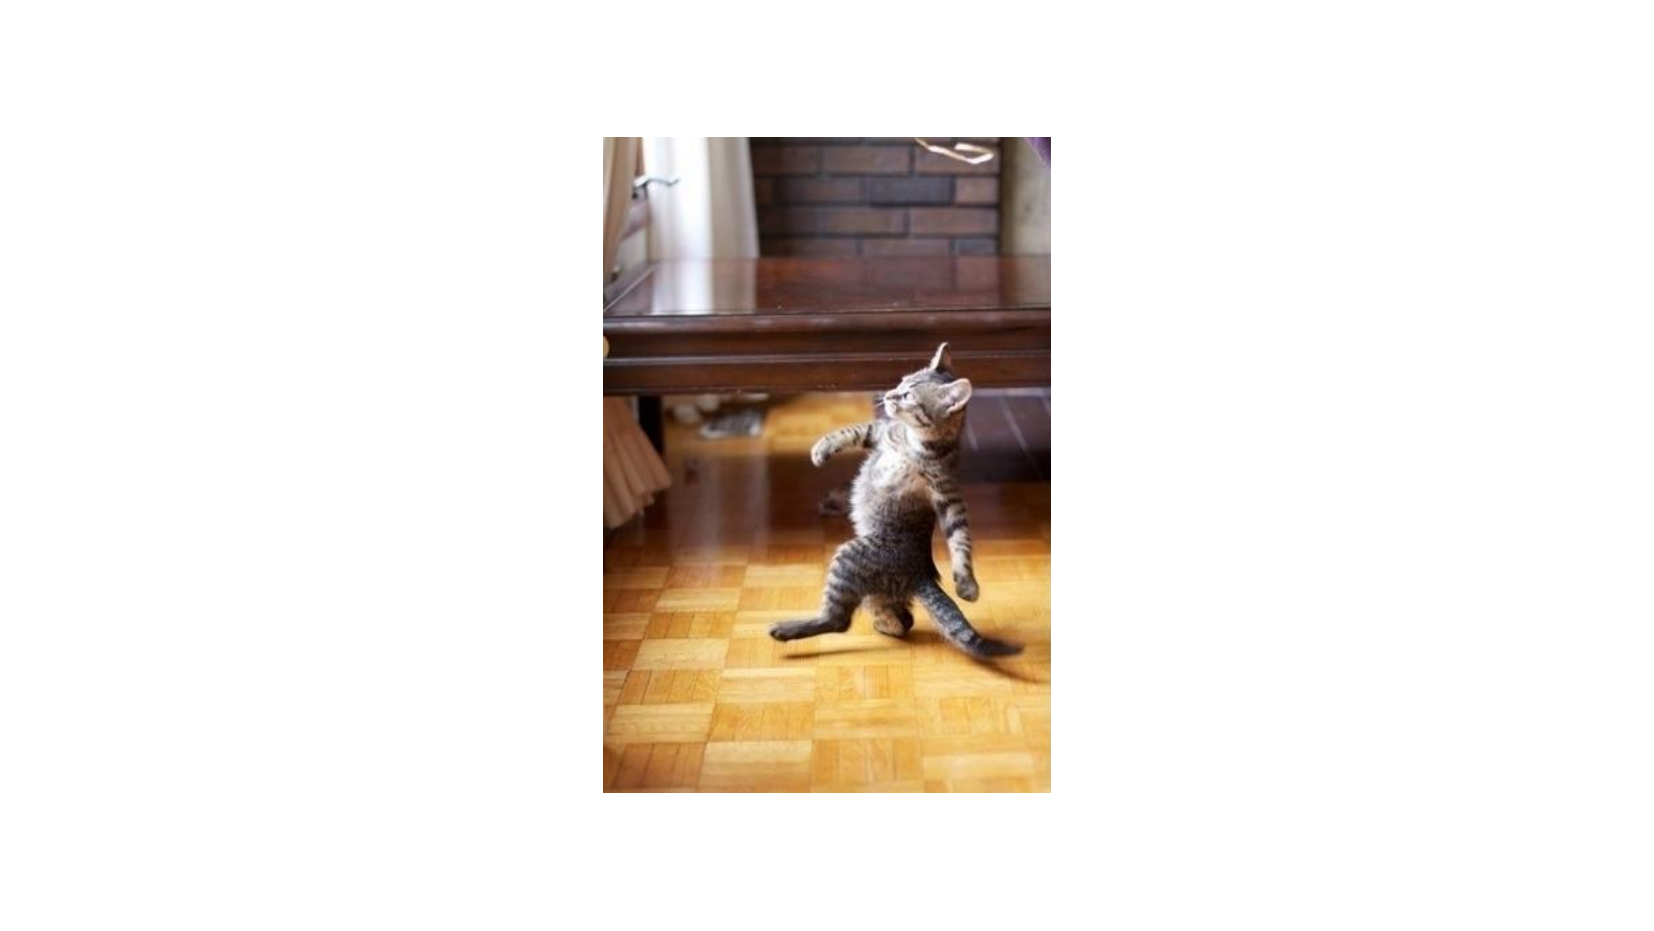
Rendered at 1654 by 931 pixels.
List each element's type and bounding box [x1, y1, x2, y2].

picture [603, 137, 1051, 793]
